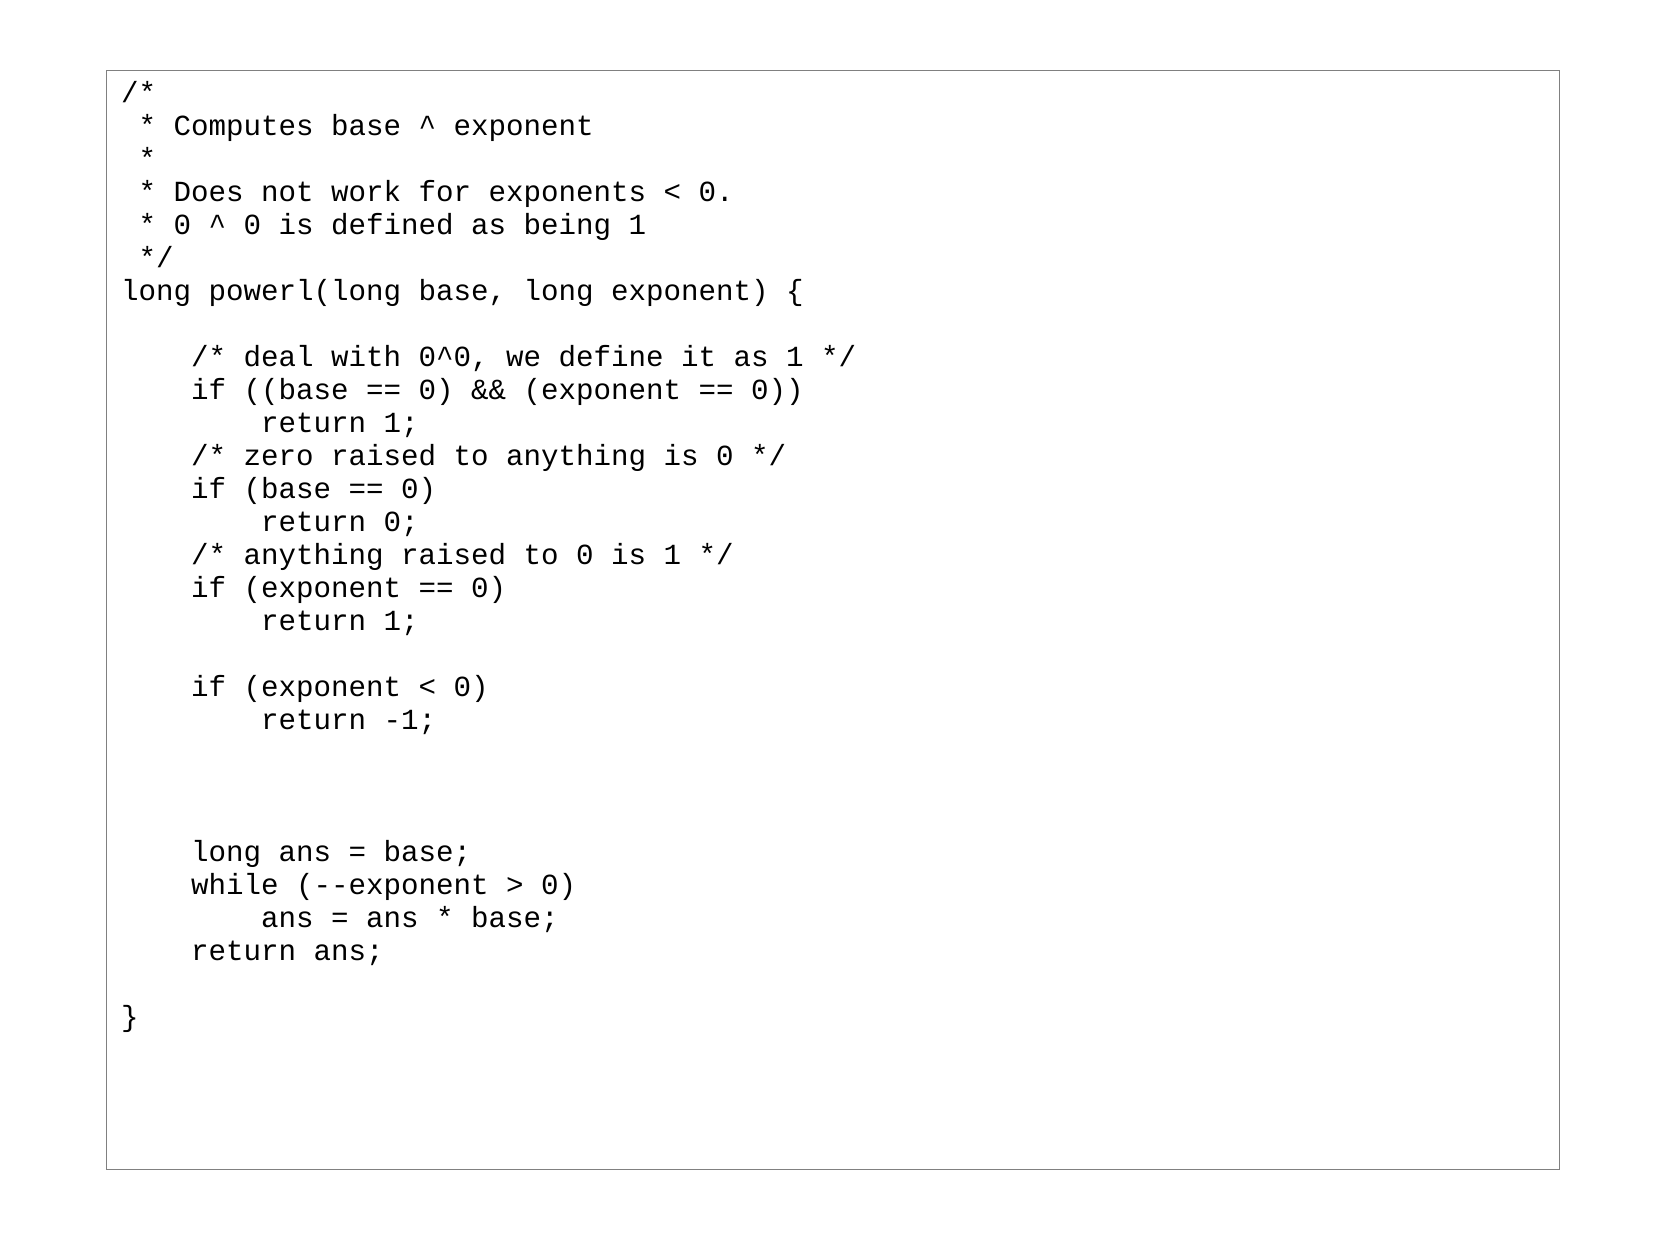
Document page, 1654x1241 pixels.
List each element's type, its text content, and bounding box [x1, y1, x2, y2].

text_box /* * Computes base ^ exponent * * Does not work for exponents < 0. * 0 ^ 0 is defined as being 1 */ long powerl(long base, long exponent) { /* deal with 0^0, we define it as 1 */ if ((base == 0) && (exponent == 0)) return 1; /* zero raised to anything is 0 */ if (base == 0) return 0; /* anything raised to 0 is 1 */ if (exponent == 0) return 1; if (exponent < 0) return -1; long ans = base; while (--exponent > 0) ans = ans * base; return ans; } [106, 70, 1560, 1170]
